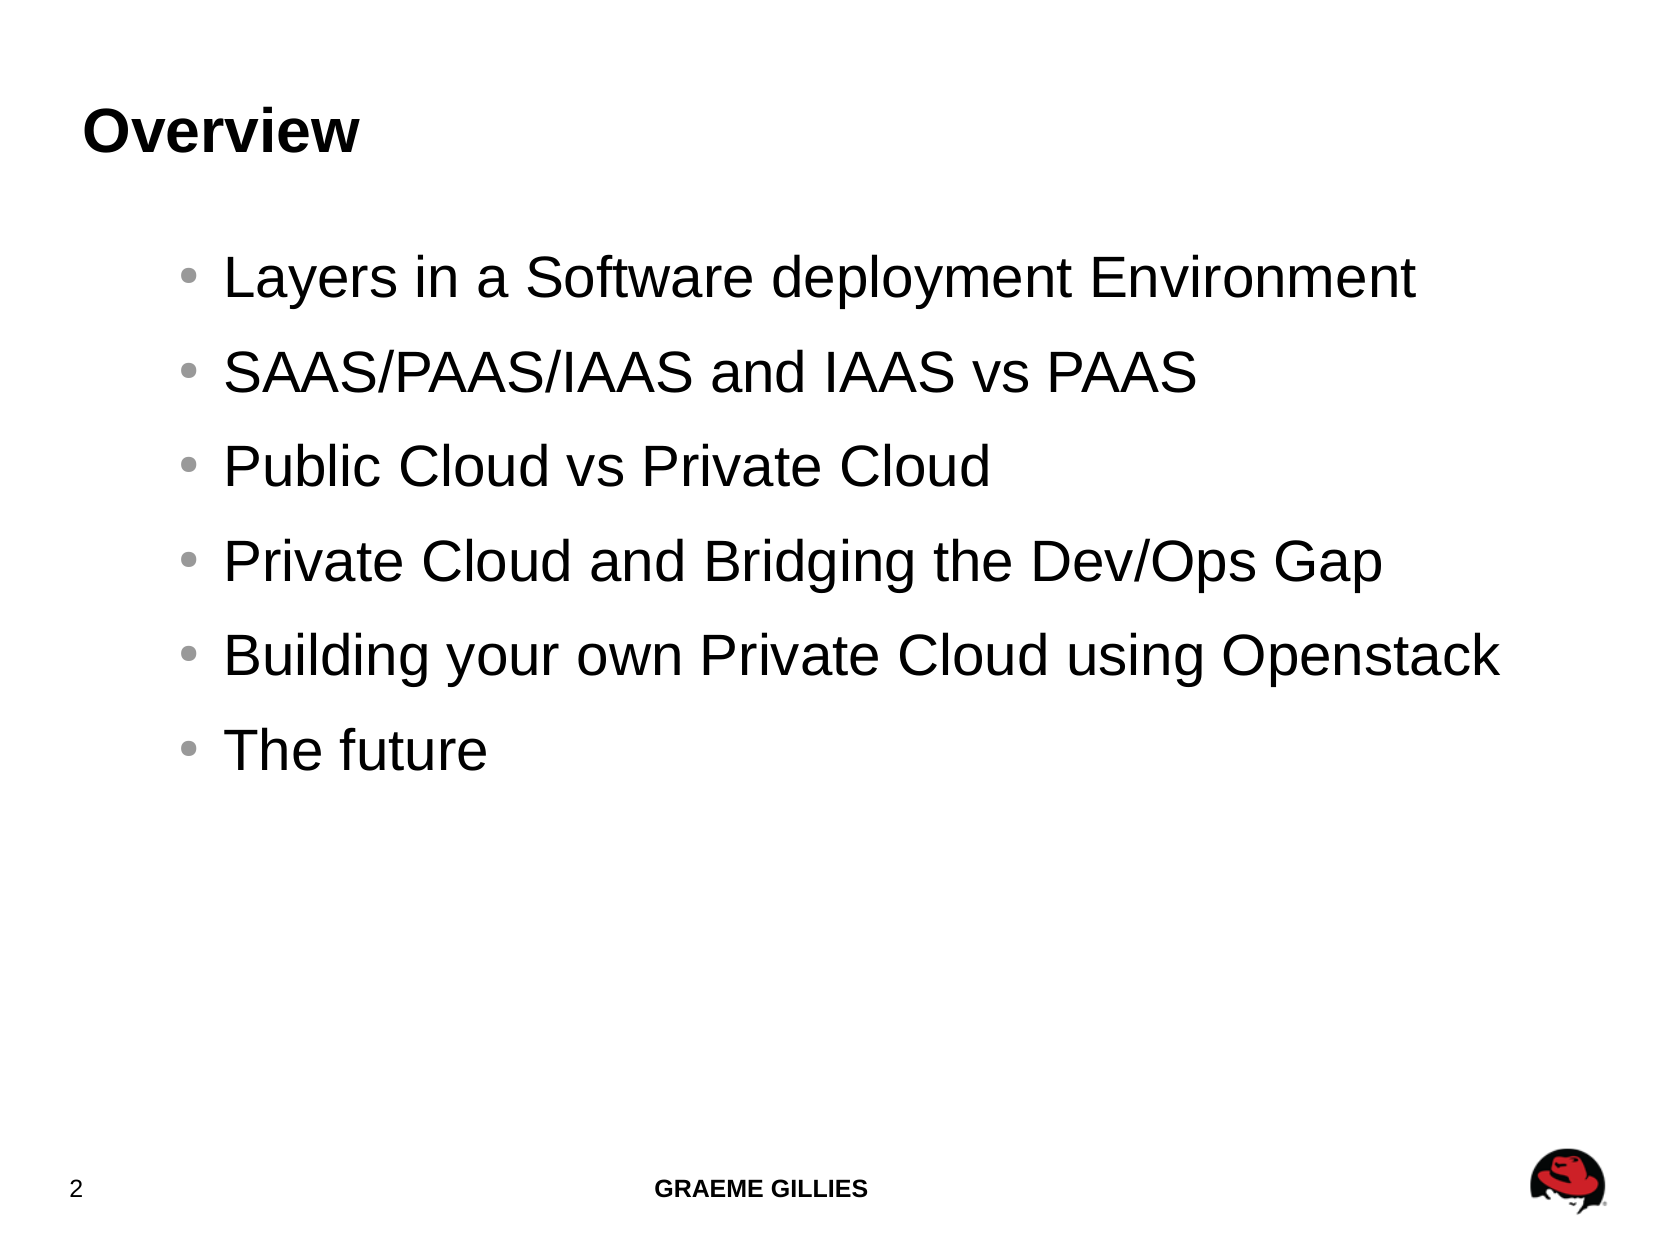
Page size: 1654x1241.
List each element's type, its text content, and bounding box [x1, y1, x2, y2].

list Layers in a Software deployment Environment SAAS/PAAS/IAAS and IAAS vs PAAS Public Cloud vs Private Cloud Private Cloud and Bridging the Dev/Ops Gap Building your own Private Cloud using Openstack The future [86, 244, 1576, 1039]
title Overview [82, 37, 1571, 226]
picture [1529, 1146, 1613, 1224]
